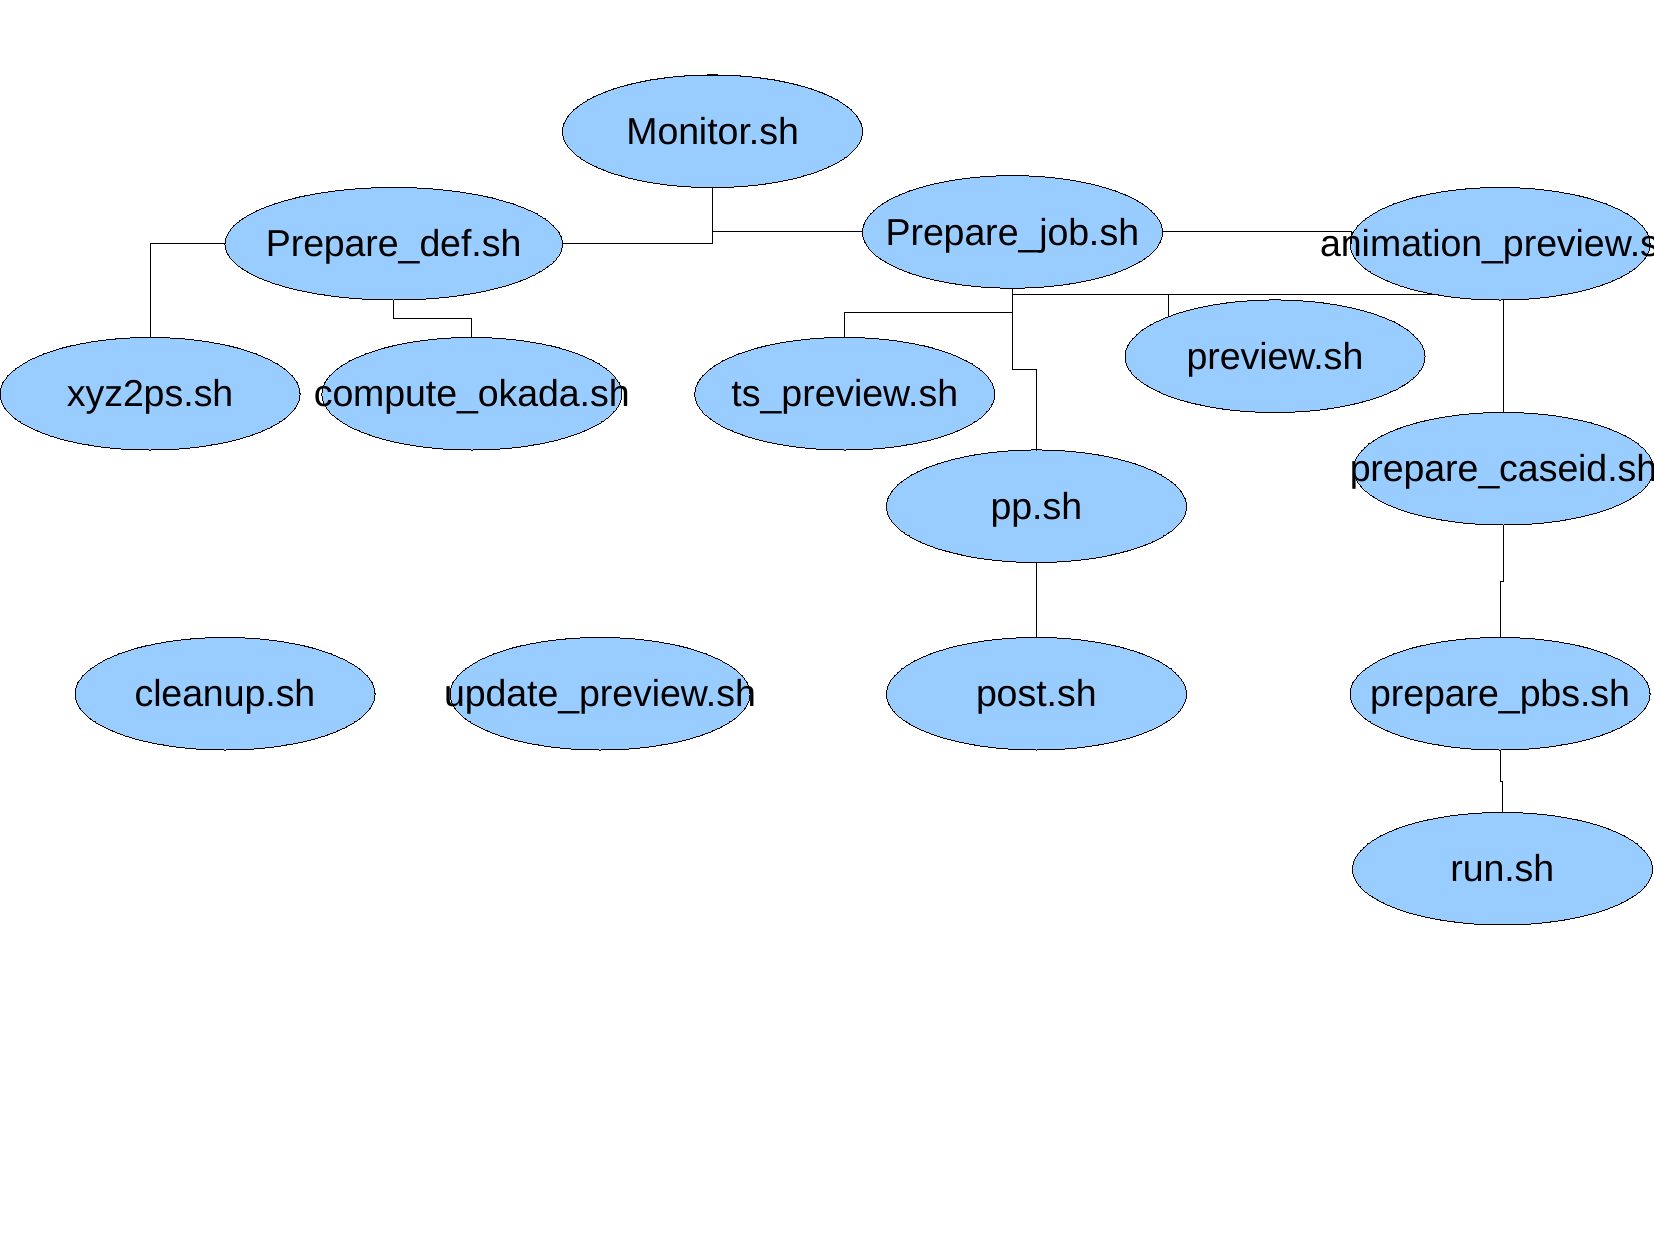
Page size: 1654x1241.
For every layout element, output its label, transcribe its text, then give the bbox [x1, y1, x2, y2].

text_box Monitor.sh [562, 75, 863, 188]
text_box run.sh [1352, 812, 1653, 925]
text_box Prepare_def.sh [224, 187, 563, 300]
text_box cleanup.sh [75, 637, 376, 751]
text_box compute_okada.sh [321, 337, 622, 451]
text_box pp.sh [886, 449, 1187, 563]
text_box preview.sh [1125, 299, 1426, 413]
text_box Prepare_job.sh [862, 175, 1163, 289]
text_box update_preview.sh [450, 637, 750, 751]
text_box xyz2ps.sh [0, 337, 301, 451]
text_box animation_preview.sh [1350, 187, 1650, 301]
text_box ts_preview.sh [694, 337, 995, 451]
text_box prepare_caseid.sh [1354, 412, 1653, 525]
text_box post.sh [886, 637, 1187, 751]
text_box prepare_pbs.sh [1350, 637, 1651, 751]
